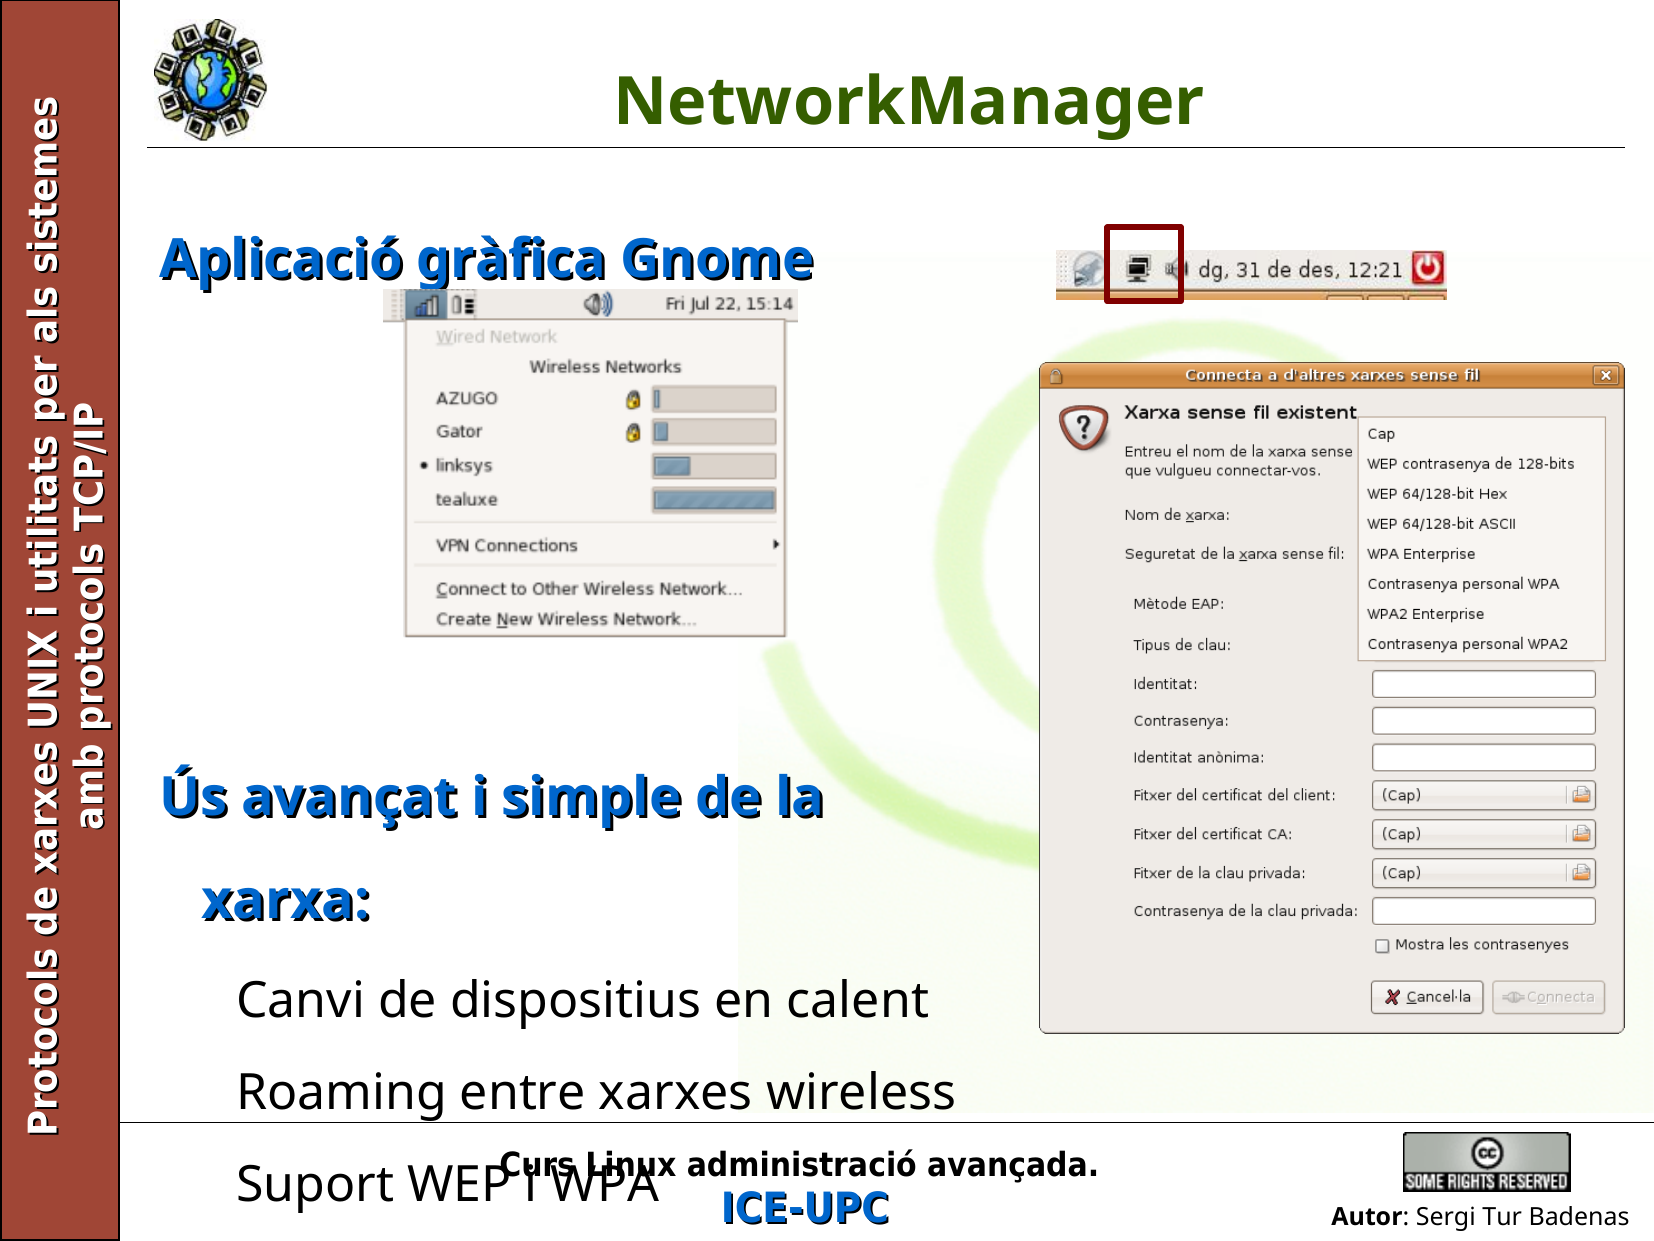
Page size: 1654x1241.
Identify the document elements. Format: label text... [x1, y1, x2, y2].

picture [738, 252, 1654, 1113]
picture [1039, 362, 1625, 1034]
picture [1403, 1132, 1571, 1192]
picture [383, 289, 798, 674]
picture [1110, 250, 1178, 298]
list Aplicació gràfica Gnome Ús avançat i simple de la xarxa: Canvi de dispositius en calent Roaming entre xarxes wireless Suport WEP i WPA [141, 219, 1630, 1055]
picture [1056, 250, 1104, 300]
picture [154, 19, 268, 142]
picture [1184, 250, 1447, 300]
title NetworkManager [165, 49, 1654, 148]
picture [738, 1097, 745, 1106]
